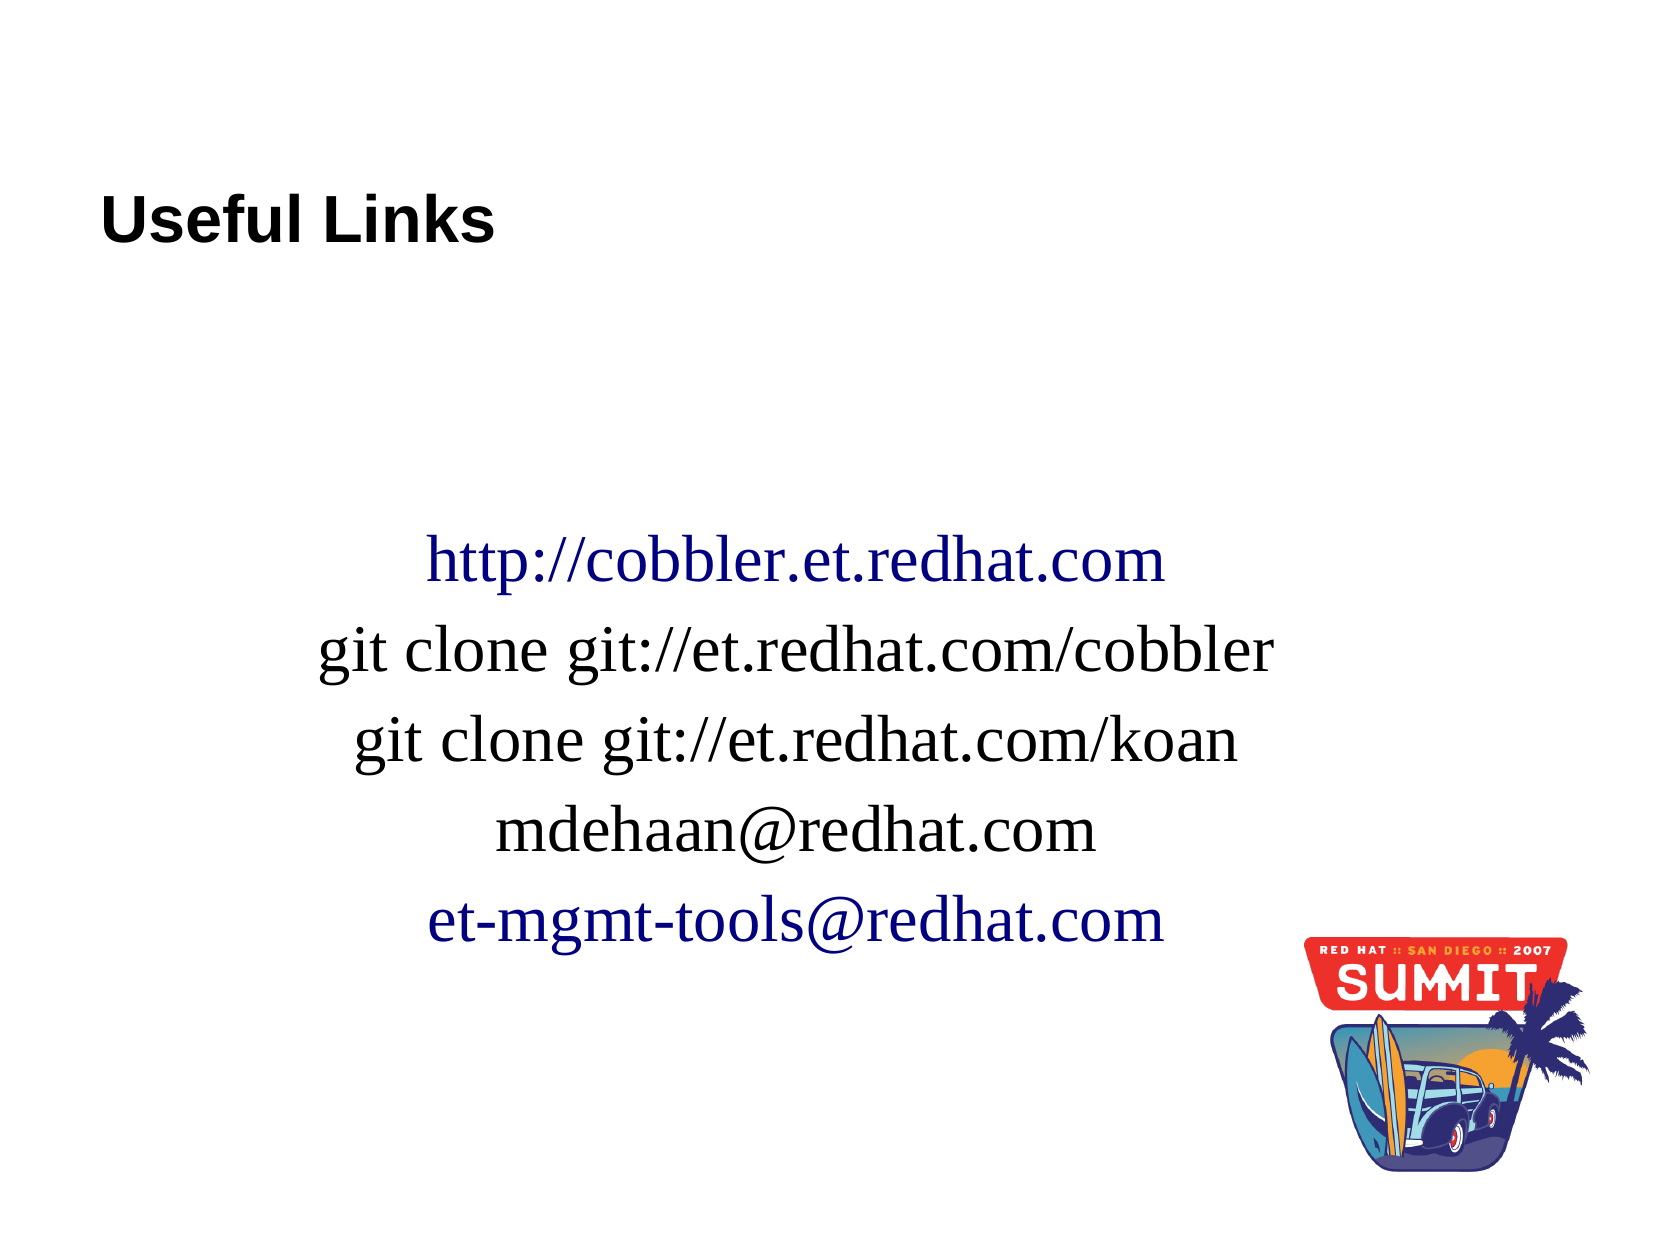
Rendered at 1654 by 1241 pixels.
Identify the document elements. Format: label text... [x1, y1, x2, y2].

title Useful Links [100, 164, 1506, 275]
subtitle http://cobbler.et.redhat.com git clone git://et.redhat.com/cobbler git clone git://et.redhat.com/koan mdehaan@redhat.com et-mgmt-tools@redhat.com [94, 259, 1500, 1219]
picture [1500, 937, 1590, 1172]
